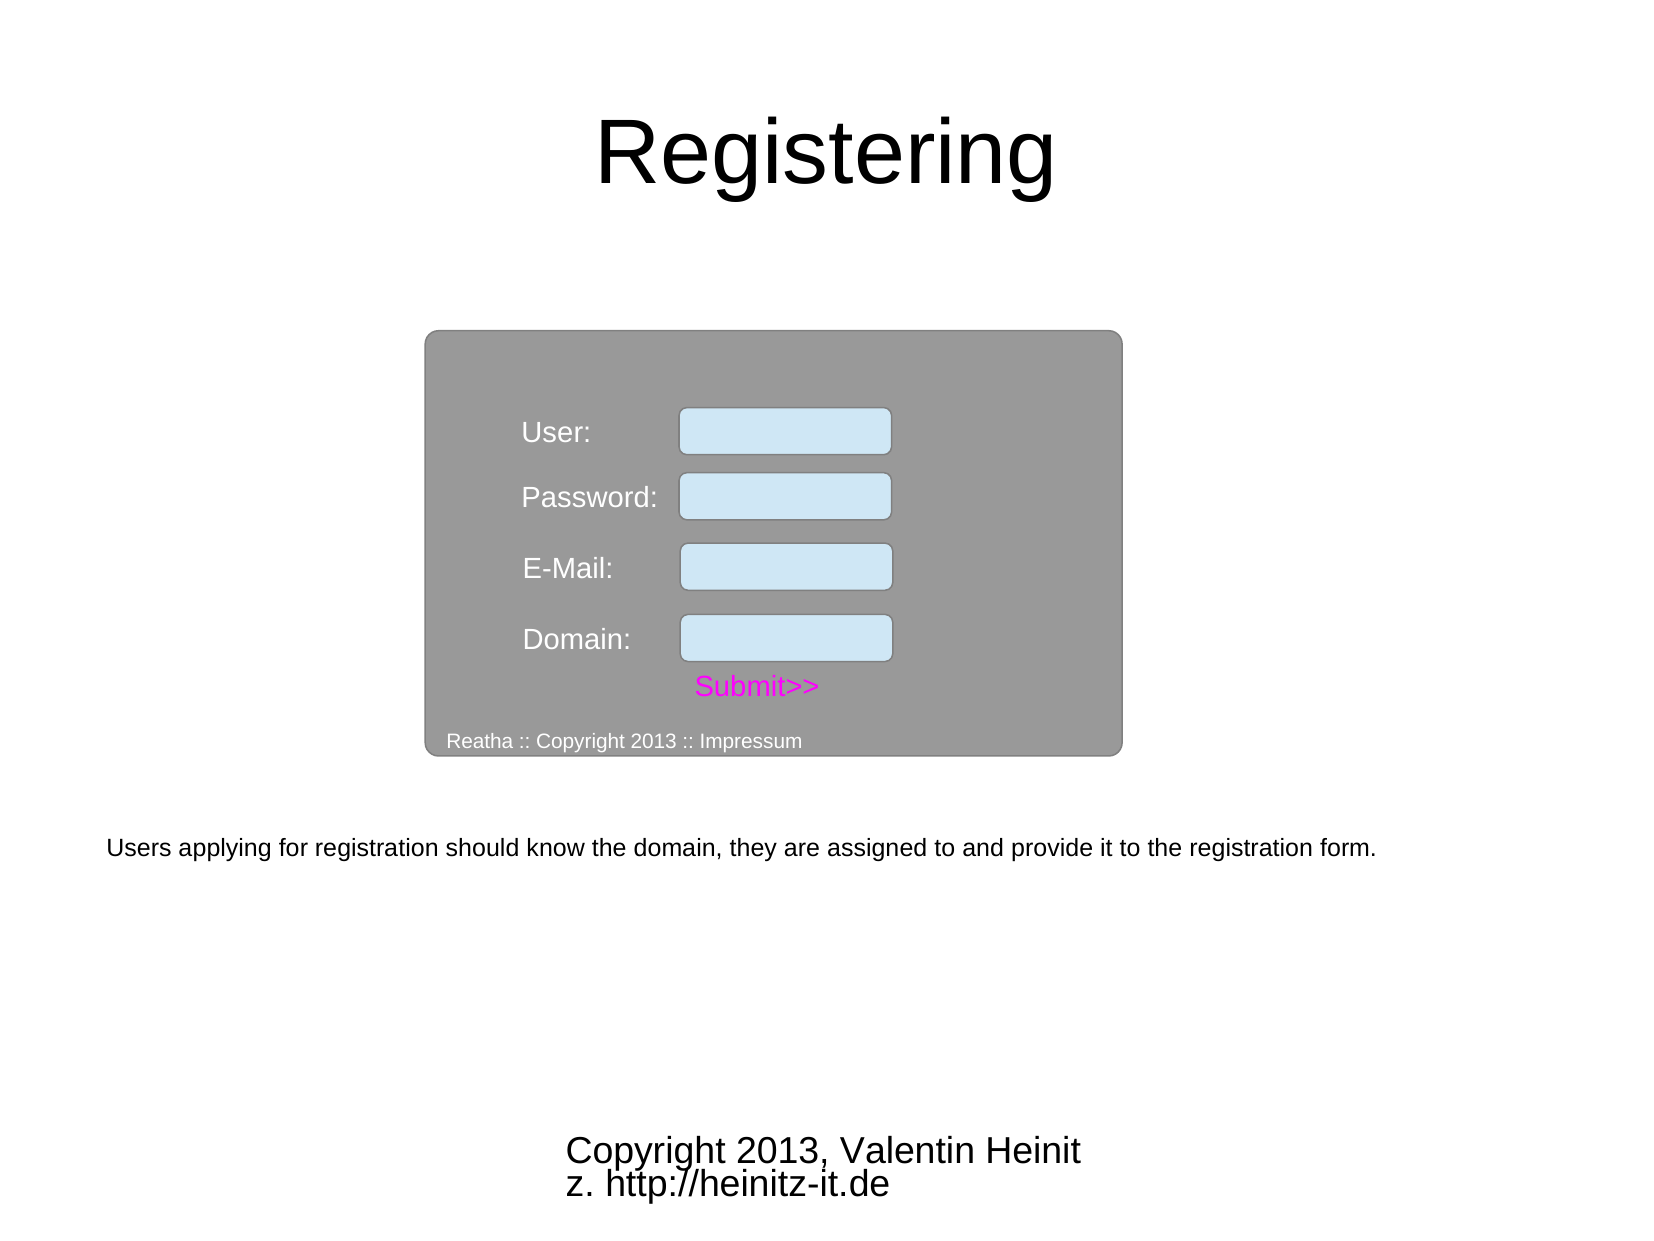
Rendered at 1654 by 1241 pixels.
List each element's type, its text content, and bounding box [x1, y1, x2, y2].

text_box E-Mail: [507, 542, 675, 591]
text_box Domain: [507, 614, 675, 662]
text_box User: [506, 407, 607, 456]
text_box Reatha :: Copyright 2013 :: Impressum [431, 720, 1123, 757]
list Users applying for registration should know the domain, they are assigned to and provide it to the registration form. [106, 826, 1595, 922]
text_box Submit>> [679, 661, 815, 710]
text_box Password: [506, 472, 673, 521]
title Registering [82, 49, 1571, 257]
text_box [425, 330, 1123, 754]
